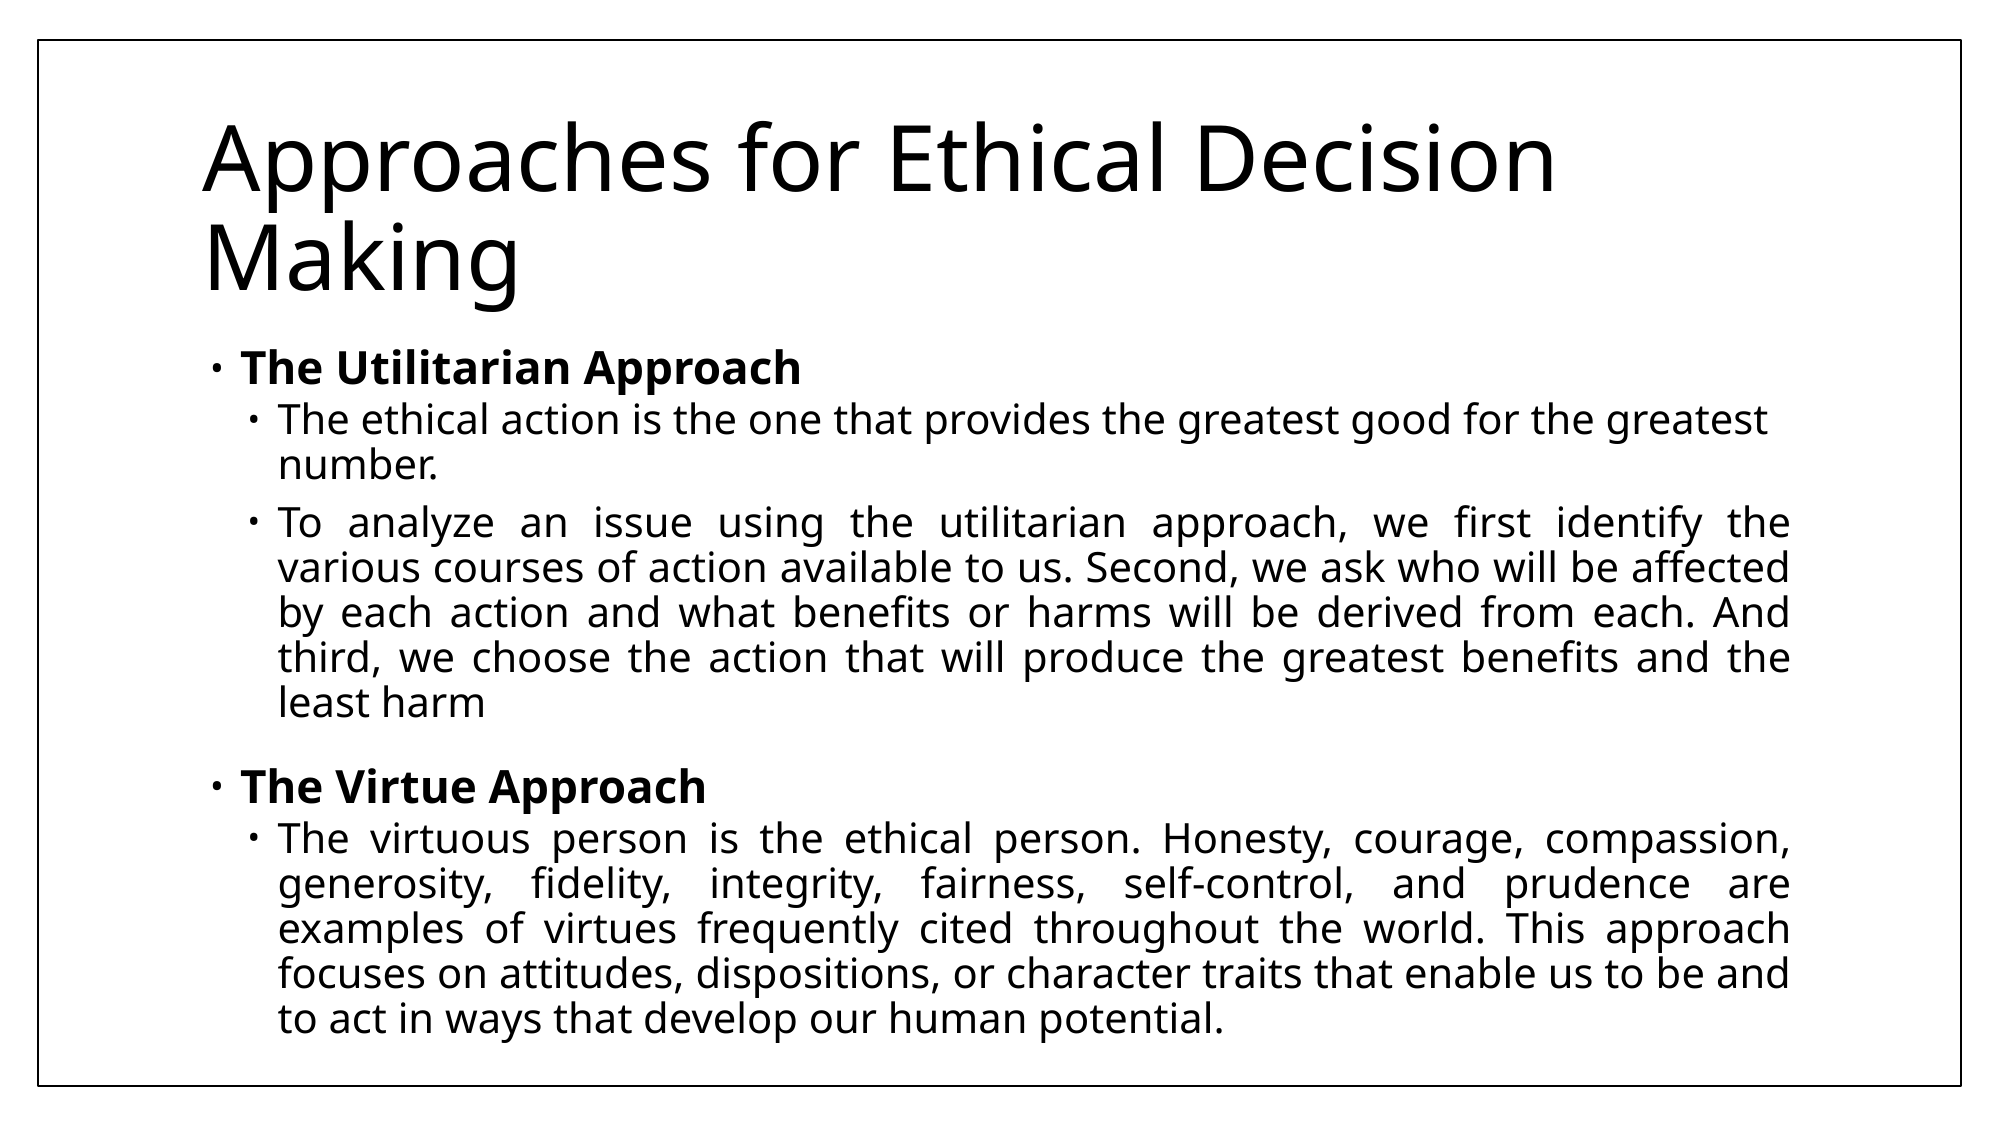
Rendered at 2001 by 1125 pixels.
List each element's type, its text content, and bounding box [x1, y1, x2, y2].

title Approaches for Ethical Decision Making [187, 99, 1808, 323]
list The Utilitarian Approach The ethical action is the one that provides the greatest good for the greatest number. To analyze an issue using the utilitarian approach, we first identify the various courses of action available to us. Second, we ask who will be affected by each action and what benefits or harms will be derived from each. And third, we choose the action that will produce the greatest benefits and the least harm The Virtue Approach The virtuous person is the ethical person. Honesty, courage, compassion, generosity, fidelity, integrity, fairness, self-control, and prudence are examples of virtues frequently cited throughout the world. This approach focuses on attitudes, dispositions, or character traits that enable us to be and to act in ways that develop our human potential. [187, 337, 1808, 1000]
